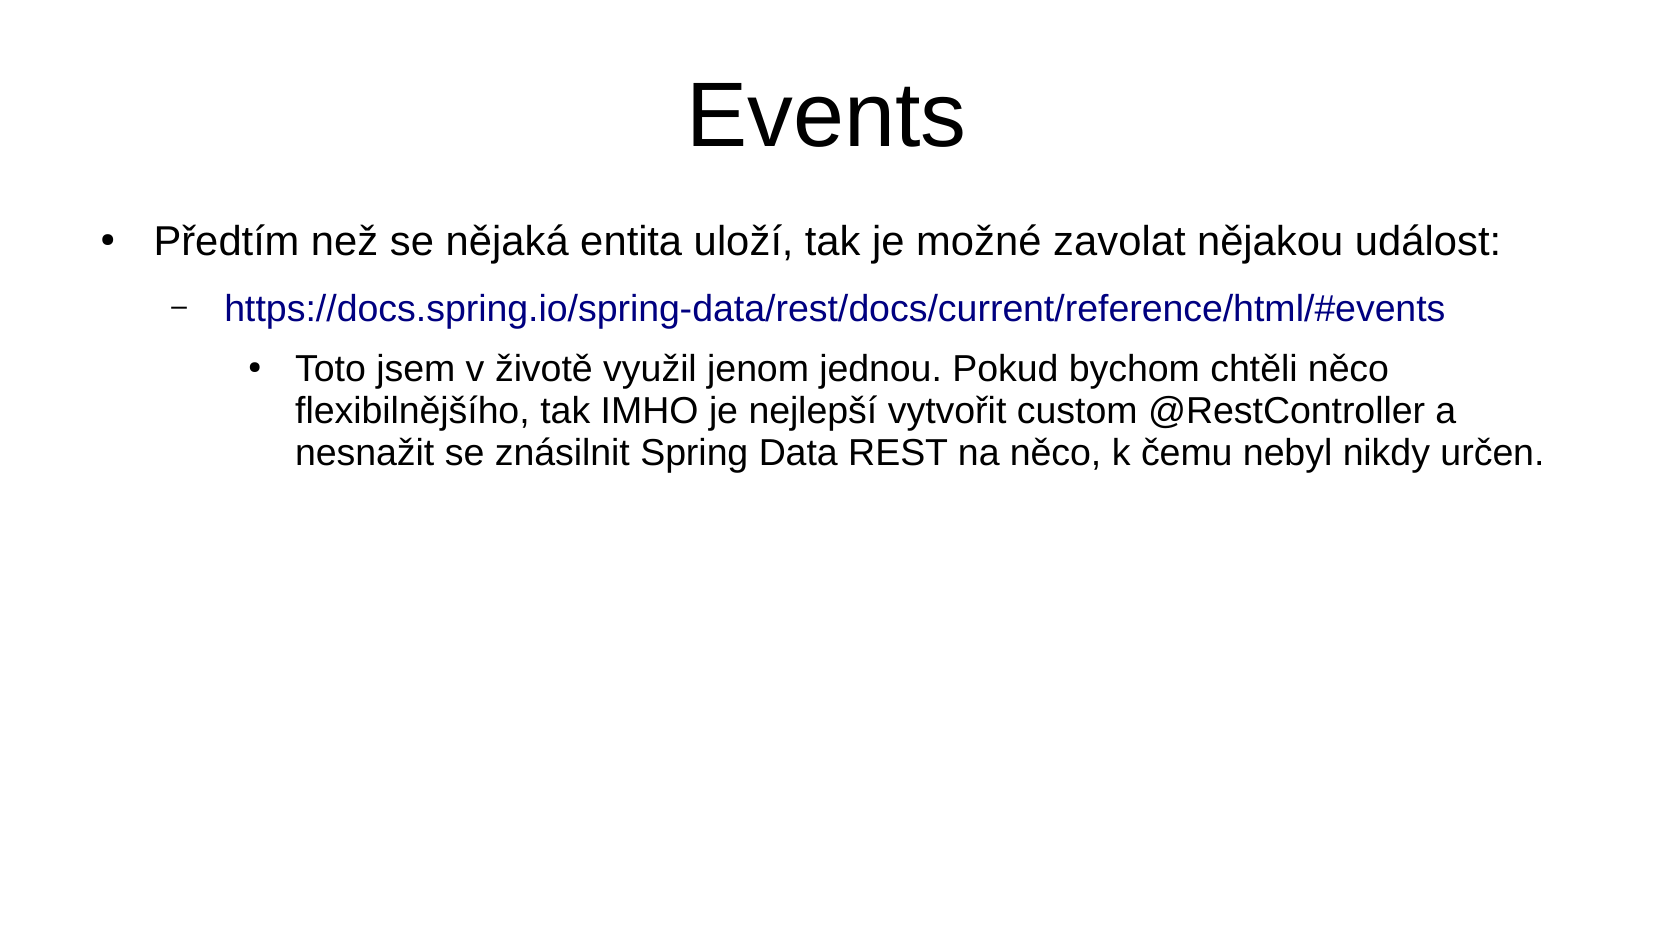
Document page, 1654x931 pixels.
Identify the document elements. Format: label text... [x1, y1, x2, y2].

list Předtím než se nějaká entita uloží, tak je možné zavolat nějakou událost: https://docs.spring.io/spring-data/rest/docs/current/reference/html/#events Toto jsem v životě využil jenom jednou. Pokud bychom chtěli něco flexibilnějšího, tak IMHO je nejlepší vytvořit custom @RestController a nesnažit se znásilnit Spring Data REST na něco, k čemu nebyl nikdy určen. [82, 217, 1571, 758]
title Events [82, 37, 1571, 193]
